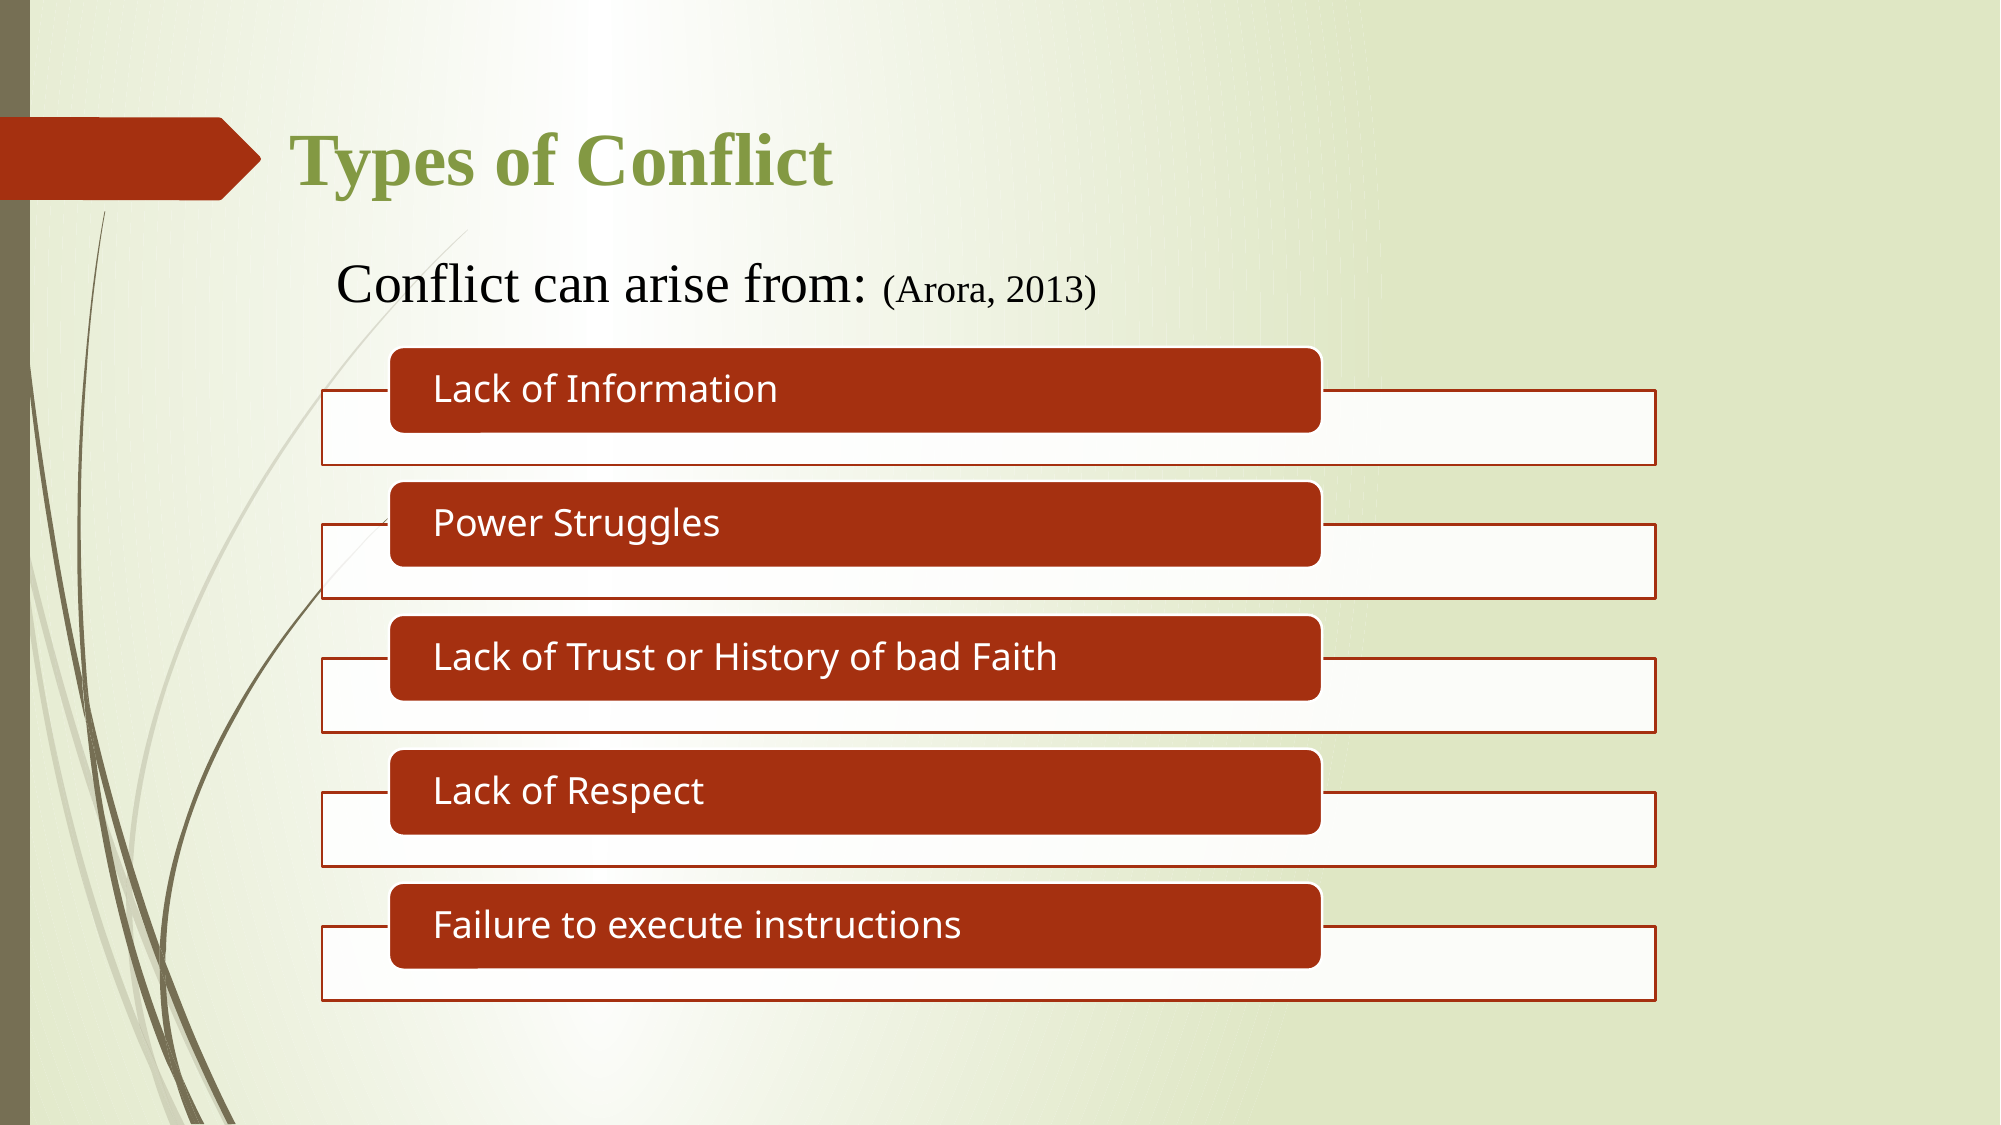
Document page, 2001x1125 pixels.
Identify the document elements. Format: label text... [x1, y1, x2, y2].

text_box Power Struggles [388, 480, 1323, 568]
text_box [322, 524, 1656, 599]
title Types of Conflict [274, 102, 1638, 219]
text_box Lack of Information [388, 346, 1323, 435]
text_box Conflict can arise from: (Arora, 2013) [322, 239, 1665, 321]
text_box [322, 792, 1656, 867]
text_box Lack of Respect [388, 748, 1323, 836]
text_box [322, 926, 1656, 1001]
text_box [322, 658, 1656, 733]
text_box Lack of Trust or History of bad Faith [388, 614, 1323, 702]
text_box Failure to execute instructions [388, 882, 1323, 970]
text_box [322, 390, 1656, 465]
